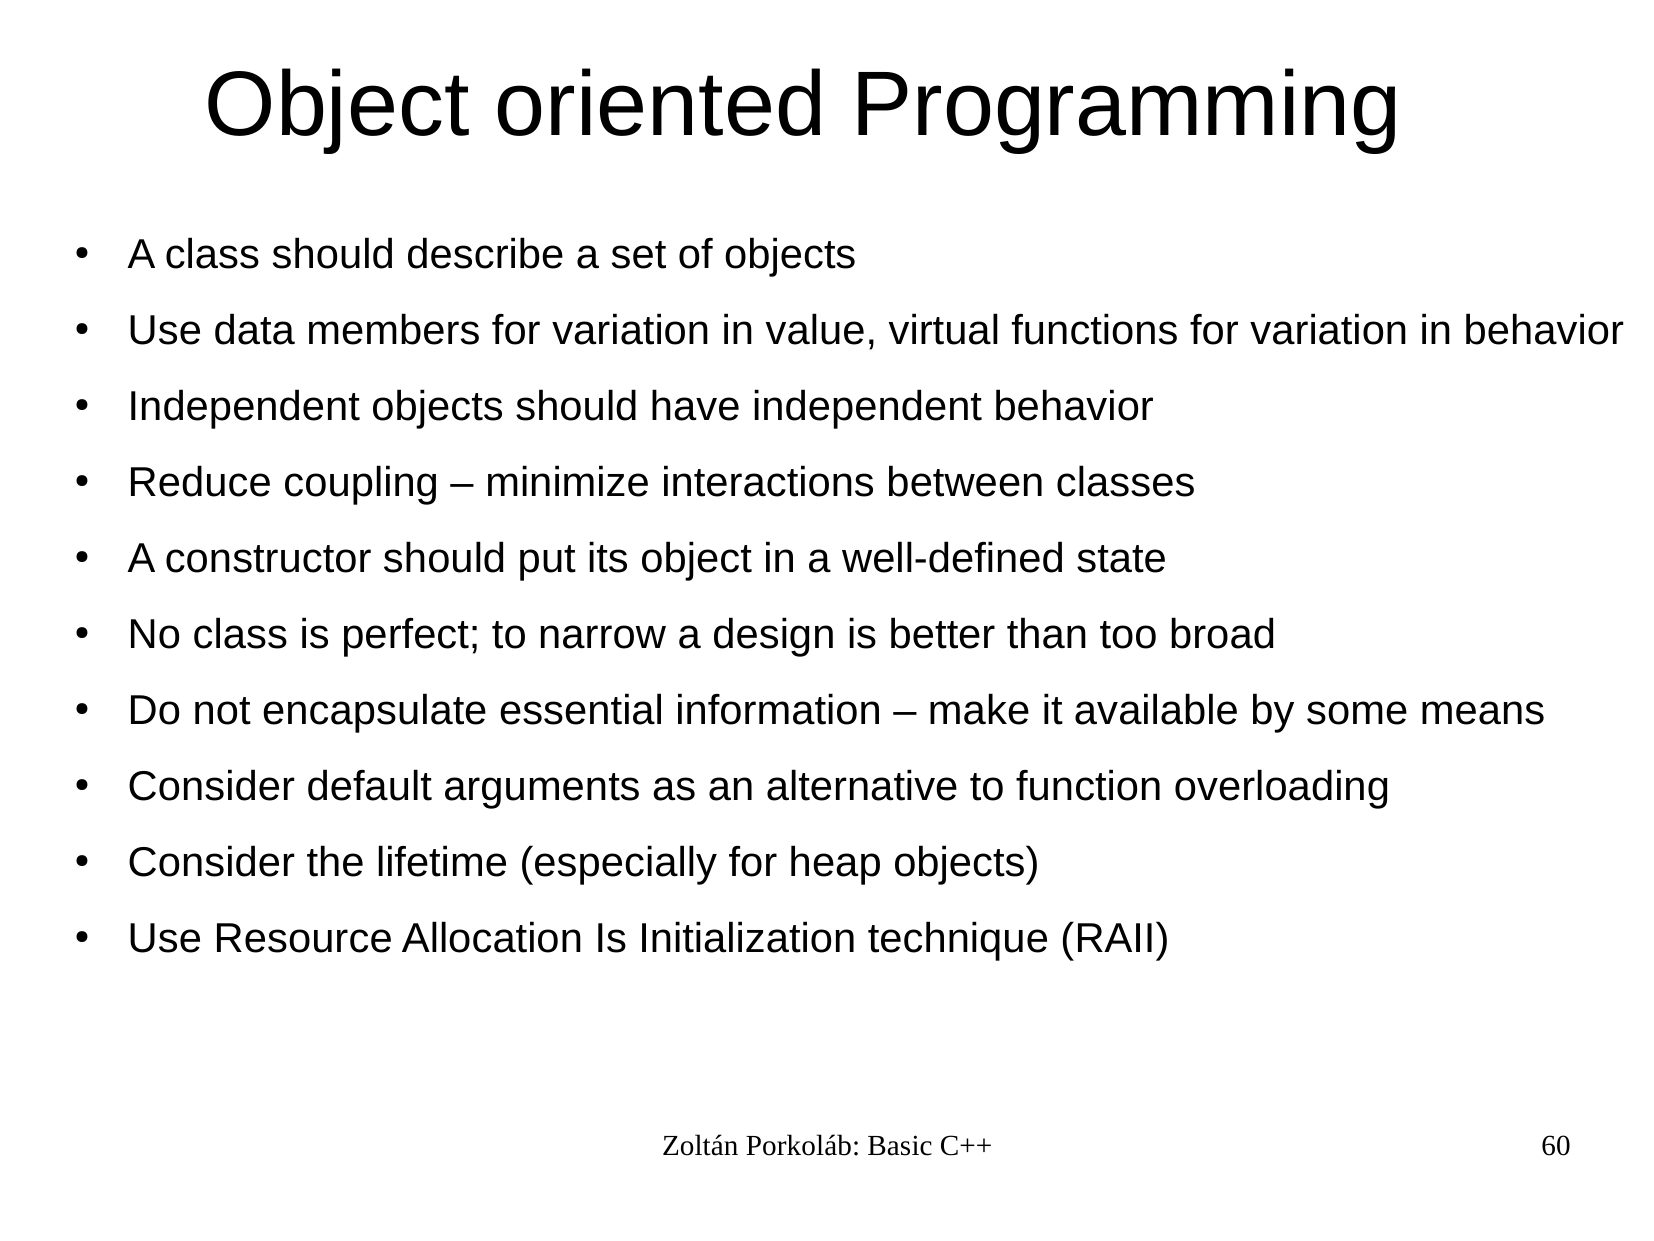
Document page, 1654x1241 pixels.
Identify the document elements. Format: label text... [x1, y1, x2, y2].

list A class should describe a set of objects Use data members for variation in value, virtual functions for variation in behavior Independent objects should have independent behavior Reduce coupling – minimize interactions between classes A constructor should put its object in a well-defined state No class is perfect; to narrow a design is better than too broad Do not encapsulate essential information – make it available by some means Consider default arguments as an alternative to function overloading Consider the lifetime (especially for heap objects) Use Resource Allocation Is Initialization technique (RAII) [56, 150, 1636, 1051]
title Object oriented Programming [60, 0, 1549, 150]
